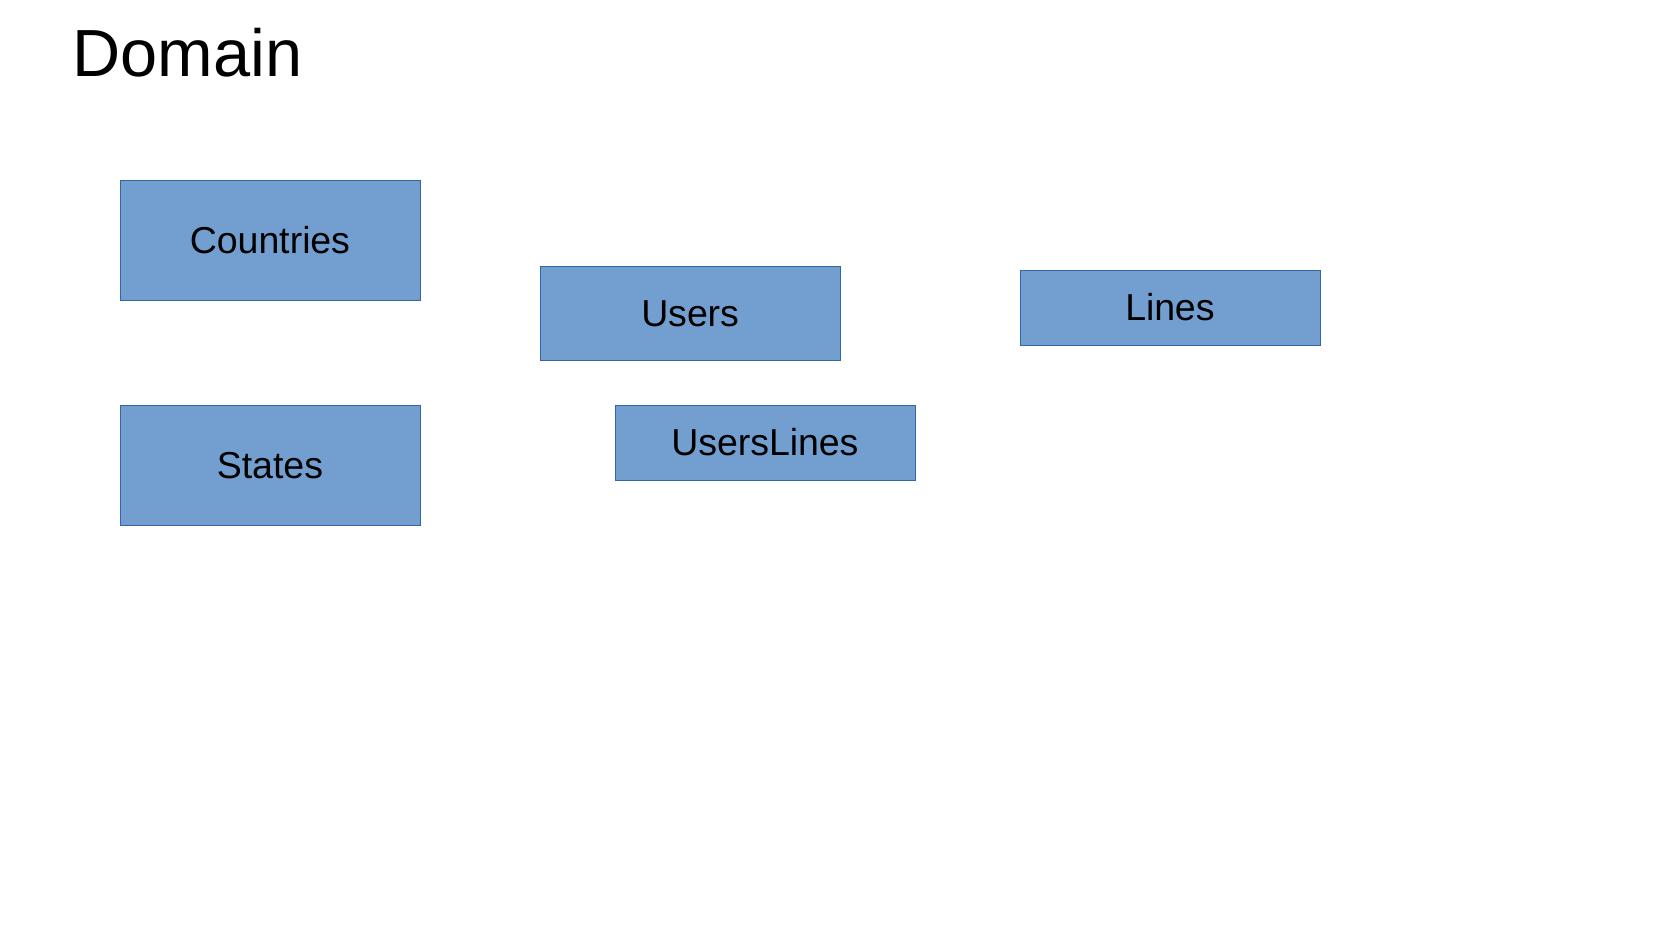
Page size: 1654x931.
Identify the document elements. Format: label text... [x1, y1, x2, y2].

text_box Countries [120, 180, 421, 301]
text_box Users [540, 266, 841, 361]
text_box UsersLines [615, 405, 916, 481]
title Domain [15, 16, 361, 92]
text_box Lines [1020, 270, 1321, 346]
text_box States [120, 405, 421, 526]
